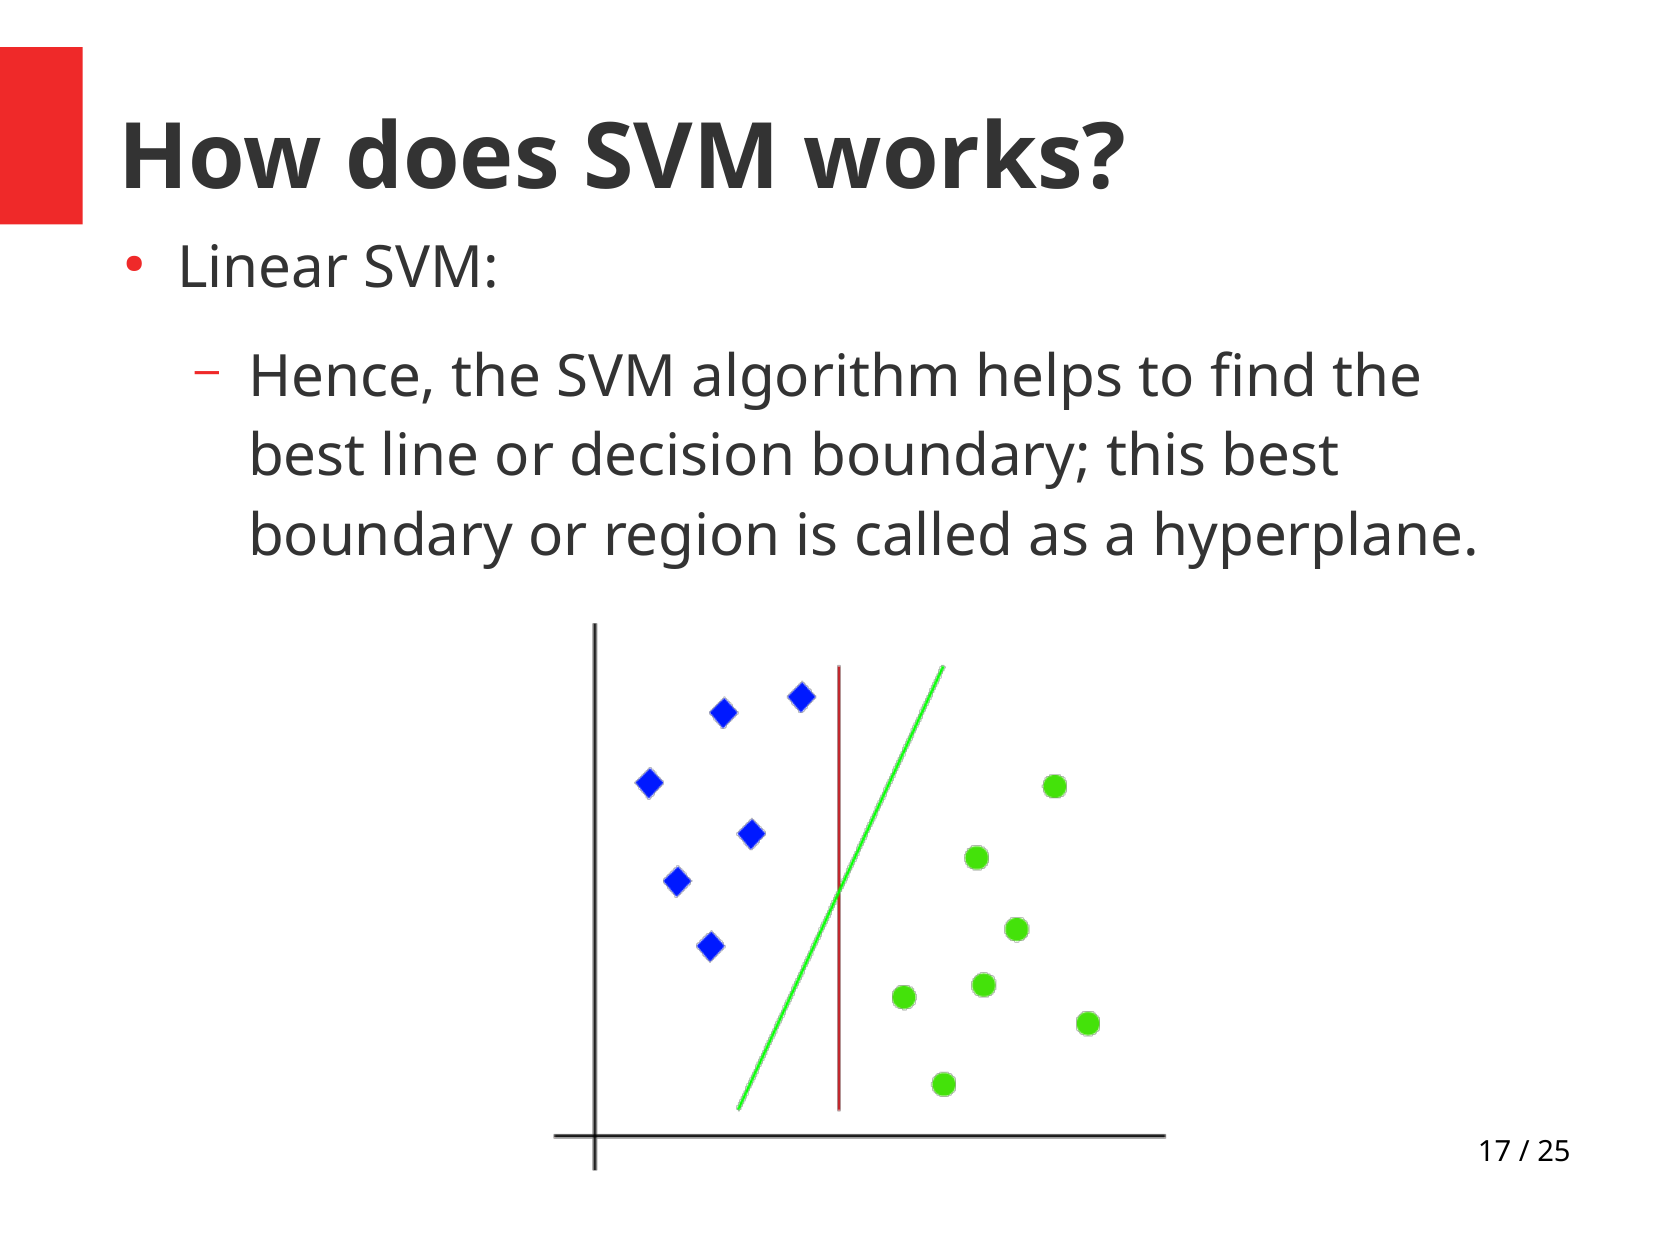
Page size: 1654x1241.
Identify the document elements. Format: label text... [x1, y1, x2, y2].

list Linear SVM: Hence, the SVM algorithm helps to find the best line or decision boundary; this best boundary or region is called as a hyperplane. [106, 225, 1524, 945]
title How does SVM works? [118, 49, 1571, 257]
picture [531, 612, 1205, 1182]
